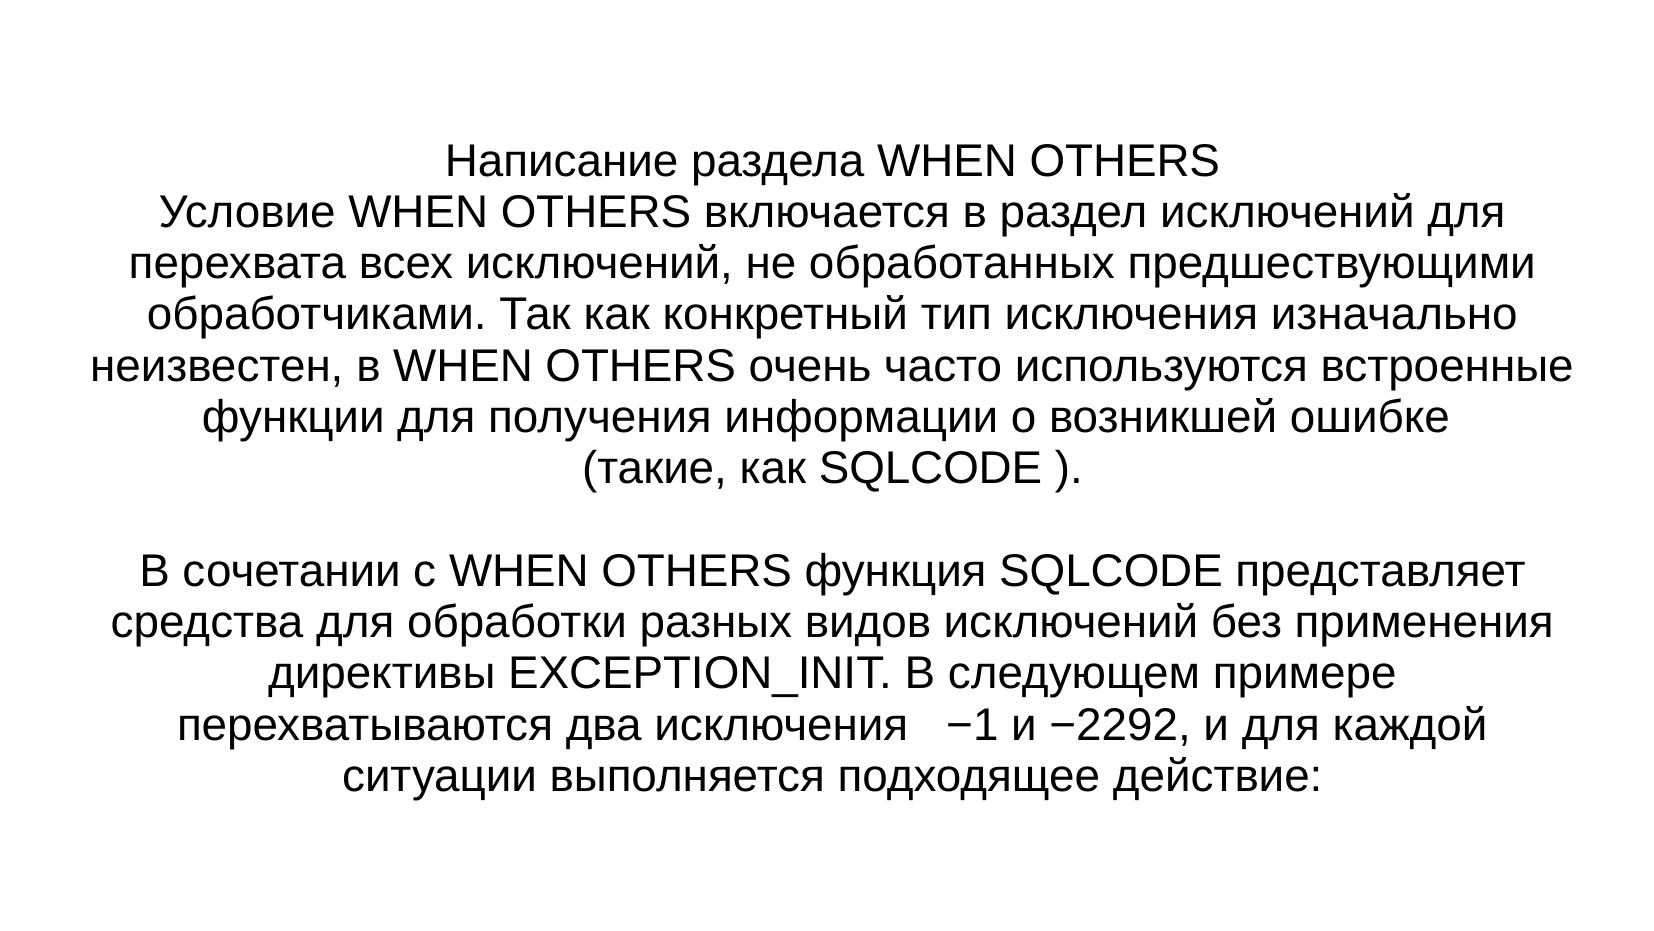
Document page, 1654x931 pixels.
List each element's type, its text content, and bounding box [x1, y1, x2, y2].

title Написание раздела WHEN OTHERS Условие WHEN OTHERS включается в раздел исключений для перехвата всех исключений, не обработанных предшествующими обработчиками. Так как конкретный тип исключения изначально неизвестен, в WHEN OTHERS очень часто используются встроенные функции для получения информации о возникшей ошибке (такие, как SQLCODE ). В сочетании с WHEN OTHERS функция SQLCODE представляет средства для обработки разных видов исключений без применения директивы EXCEPTION_INIT. В следующем примере перехватываются два исключения −1 и −2292, и для каждой ситуации выполняется подходящее действие: [88, 49, 1577, 886]
